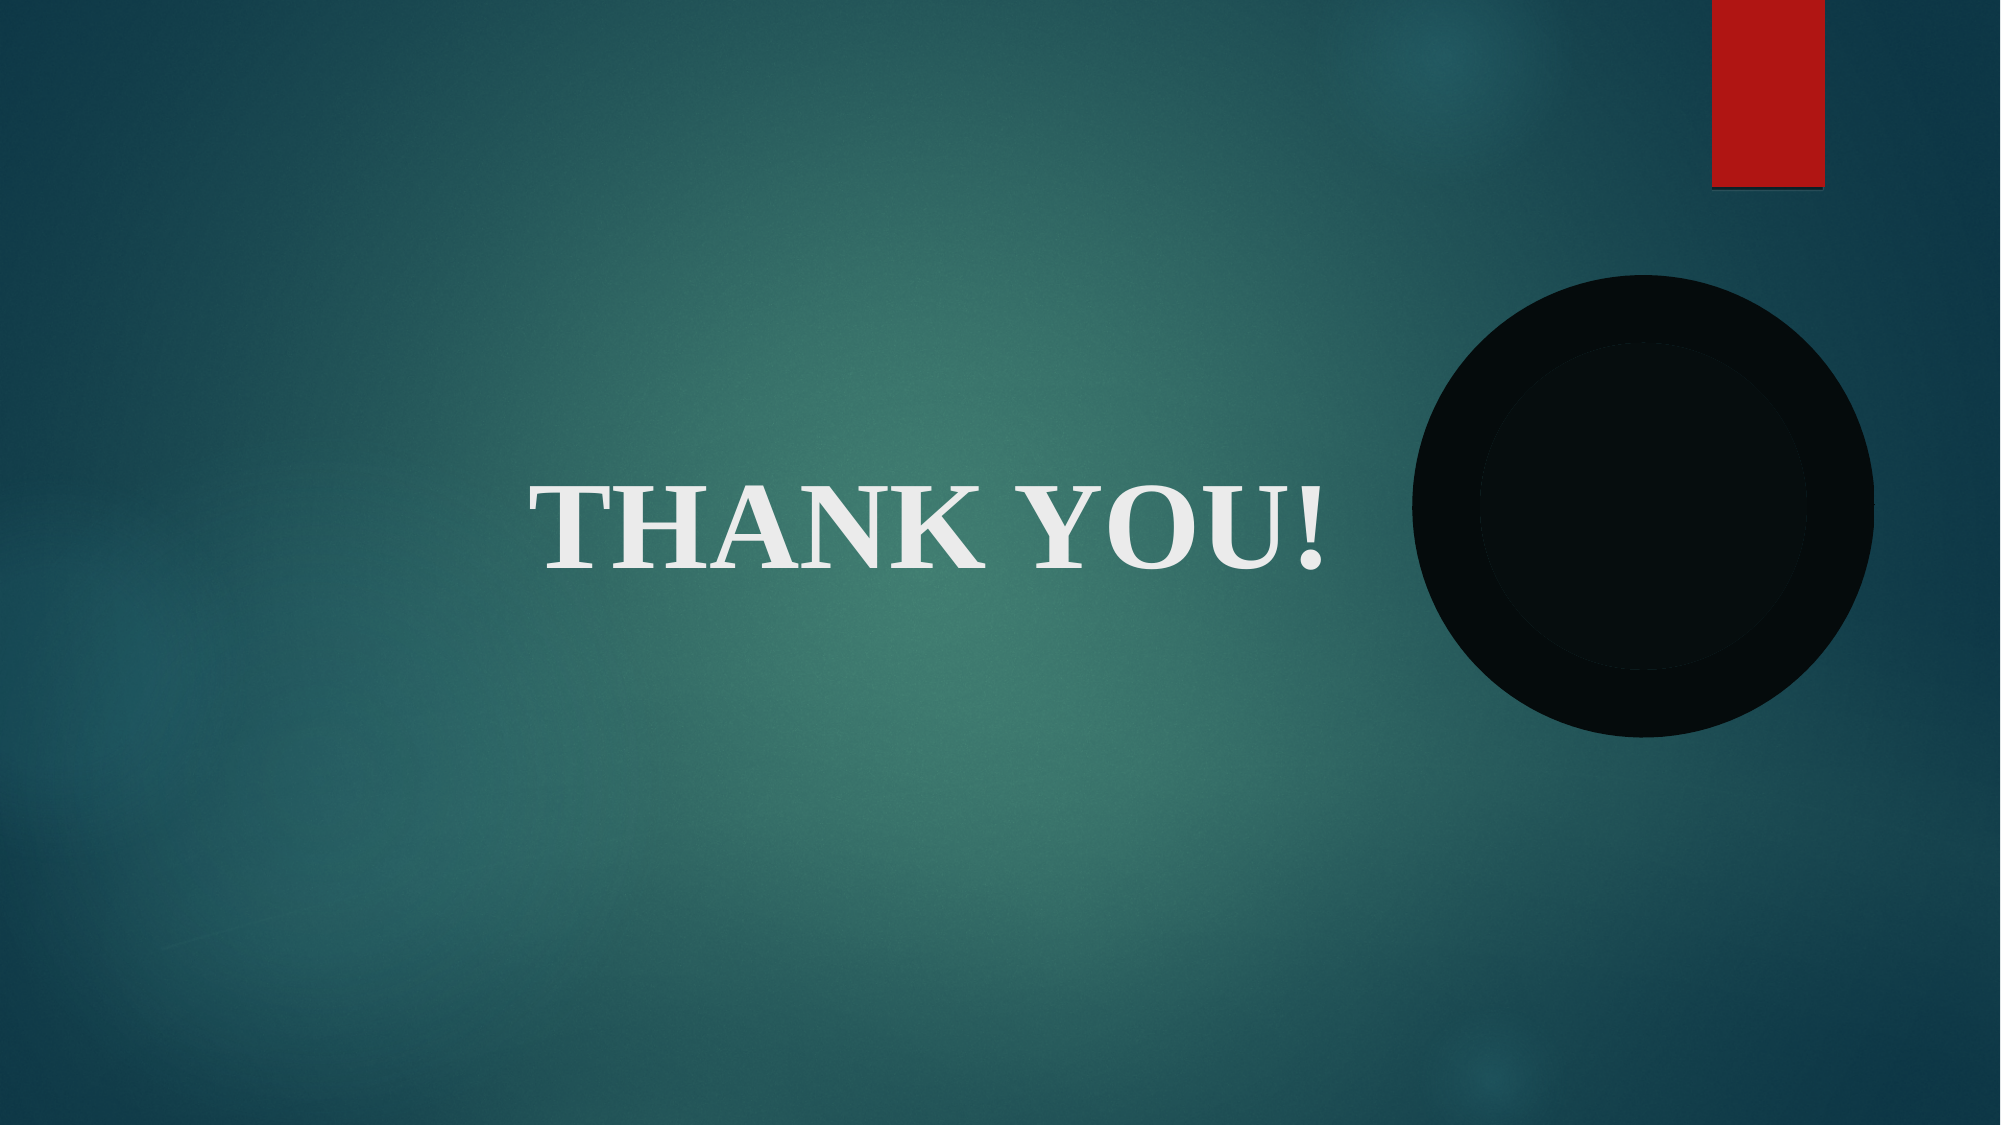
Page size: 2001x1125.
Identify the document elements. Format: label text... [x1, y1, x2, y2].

title THANK YOU! [159, 285, 1703, 840]
